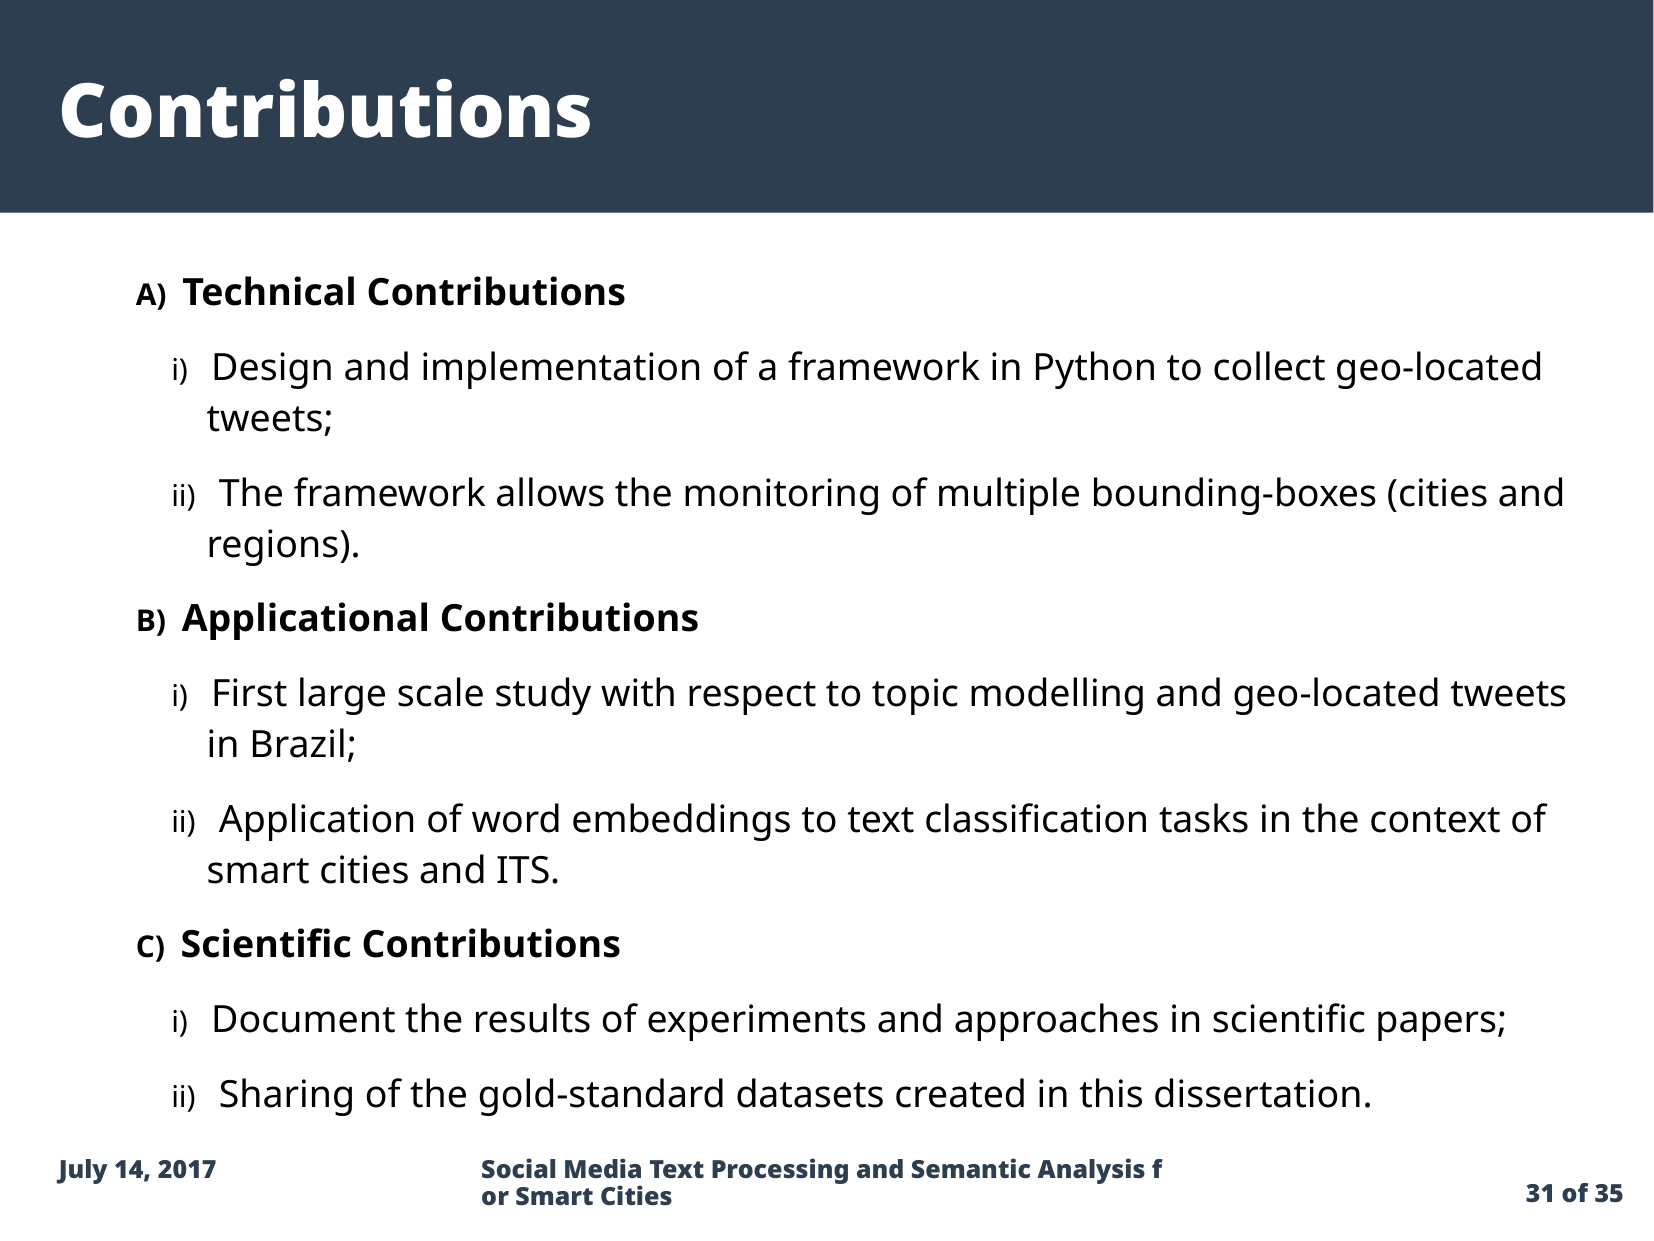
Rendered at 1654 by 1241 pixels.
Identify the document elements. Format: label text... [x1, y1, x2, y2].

text_box Technical Contributions Design and implementation of a framework in Python to collect geo-located tweets; The framework allows the monitoring of multiple bounding-boxes (cities and regions). Applicational Contributions First large scale study with respect to topic modelling and geo-located tweets in Brazil; Application of word embeddings to text classification tasks in the context of smart cities and ITS. Scientific Contributions Document the results of experiments and approaches in scientific papers; Sharing of the gold-standard datasets created in this dissertation. [82, 265, 1595, 1065]
title Contributions [59, 29, 1595, 187]
